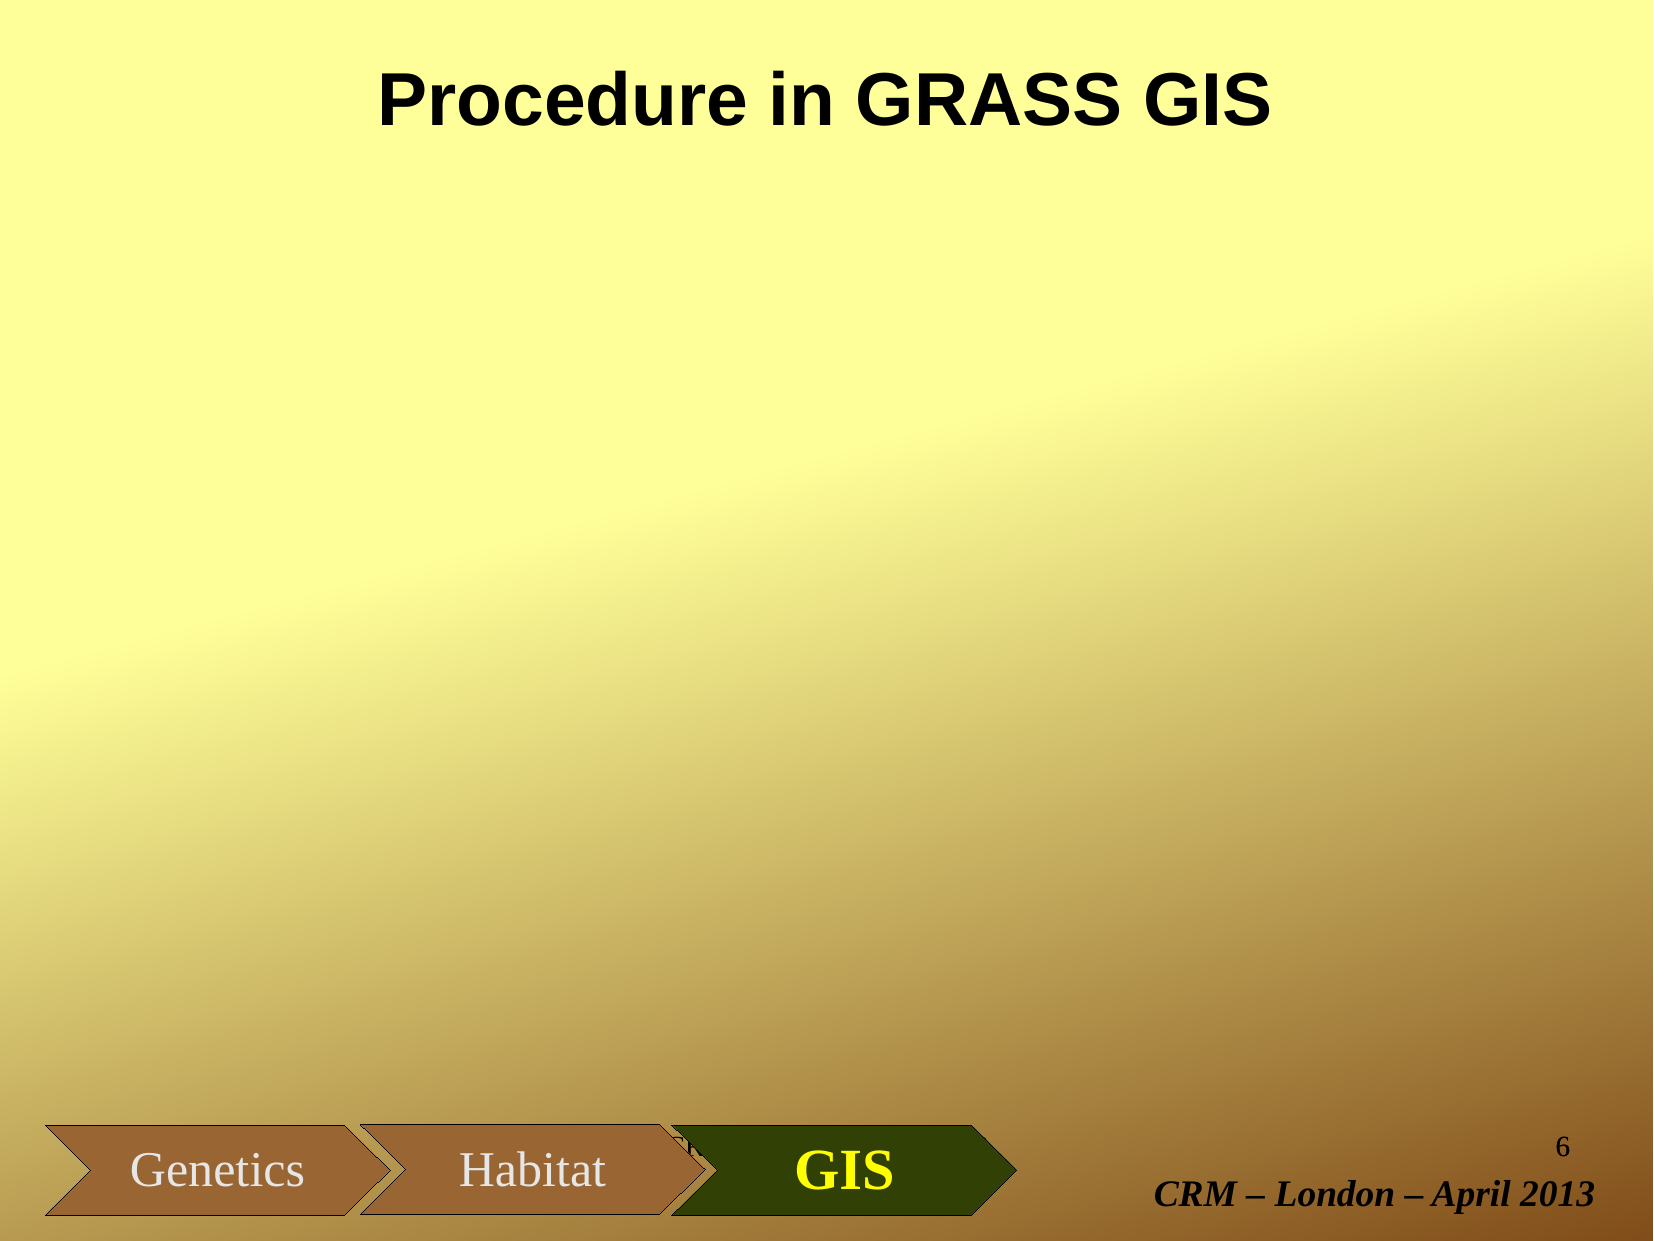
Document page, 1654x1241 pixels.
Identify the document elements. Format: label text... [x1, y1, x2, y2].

title Procedure in GRASS GIS [62, 49, 1588, 151]
